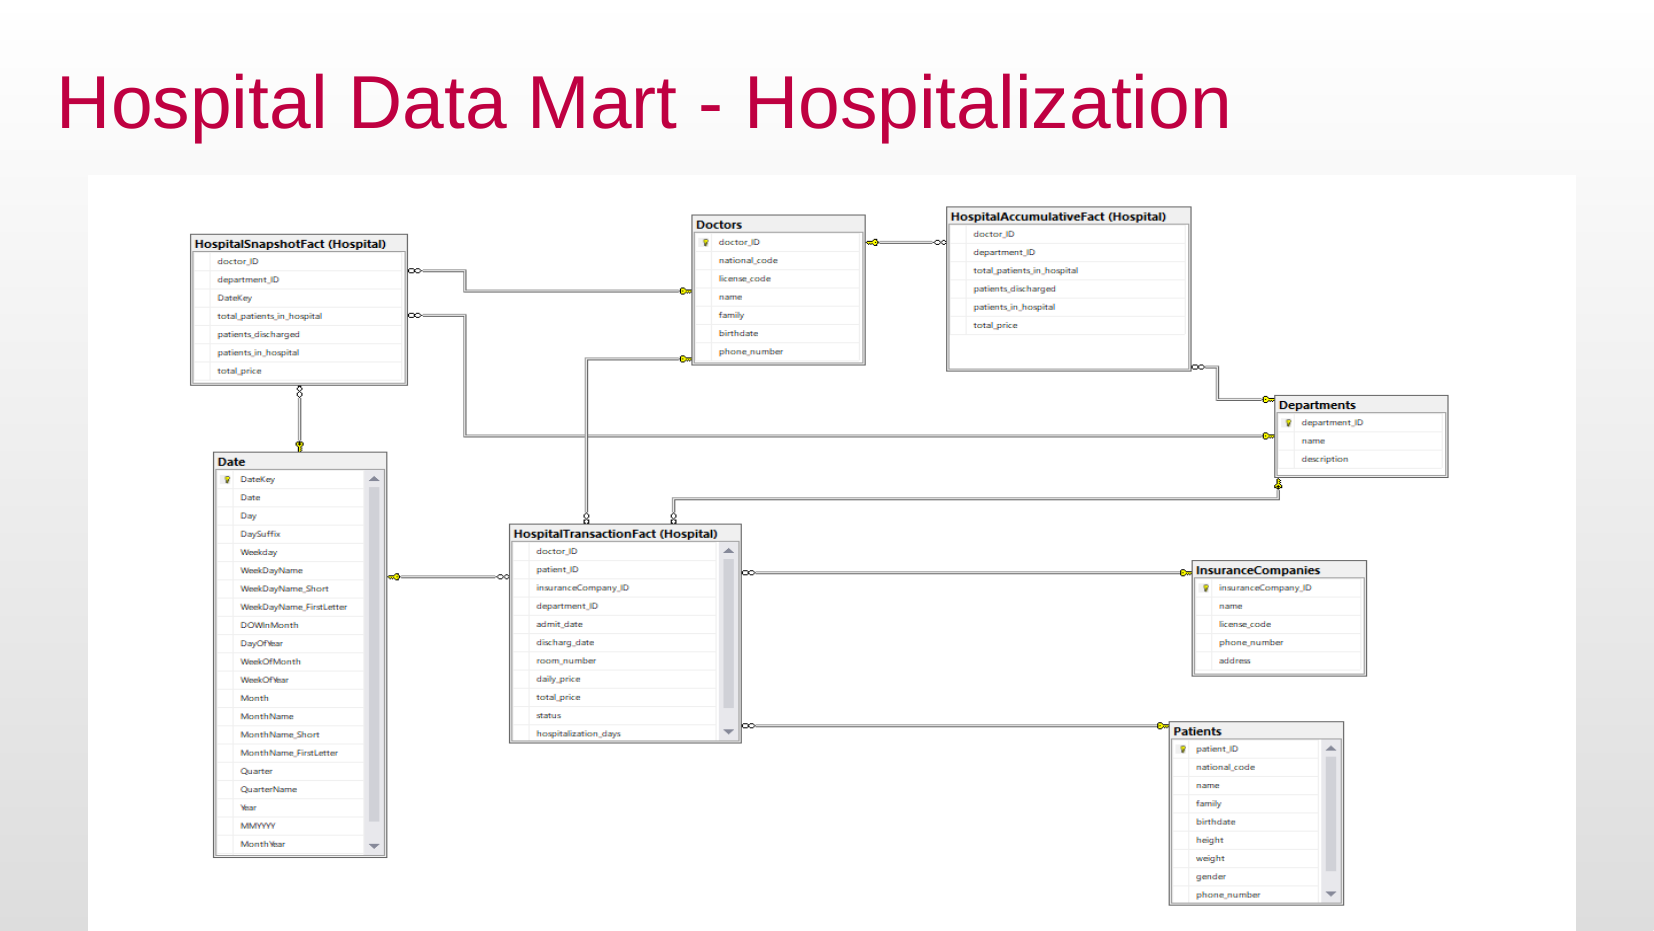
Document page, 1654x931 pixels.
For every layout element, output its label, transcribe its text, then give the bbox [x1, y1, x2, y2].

title Hospital Data Mart - Hospitalization [56, 24, 1546, 181]
picture [88, 175, 1576, 931]
